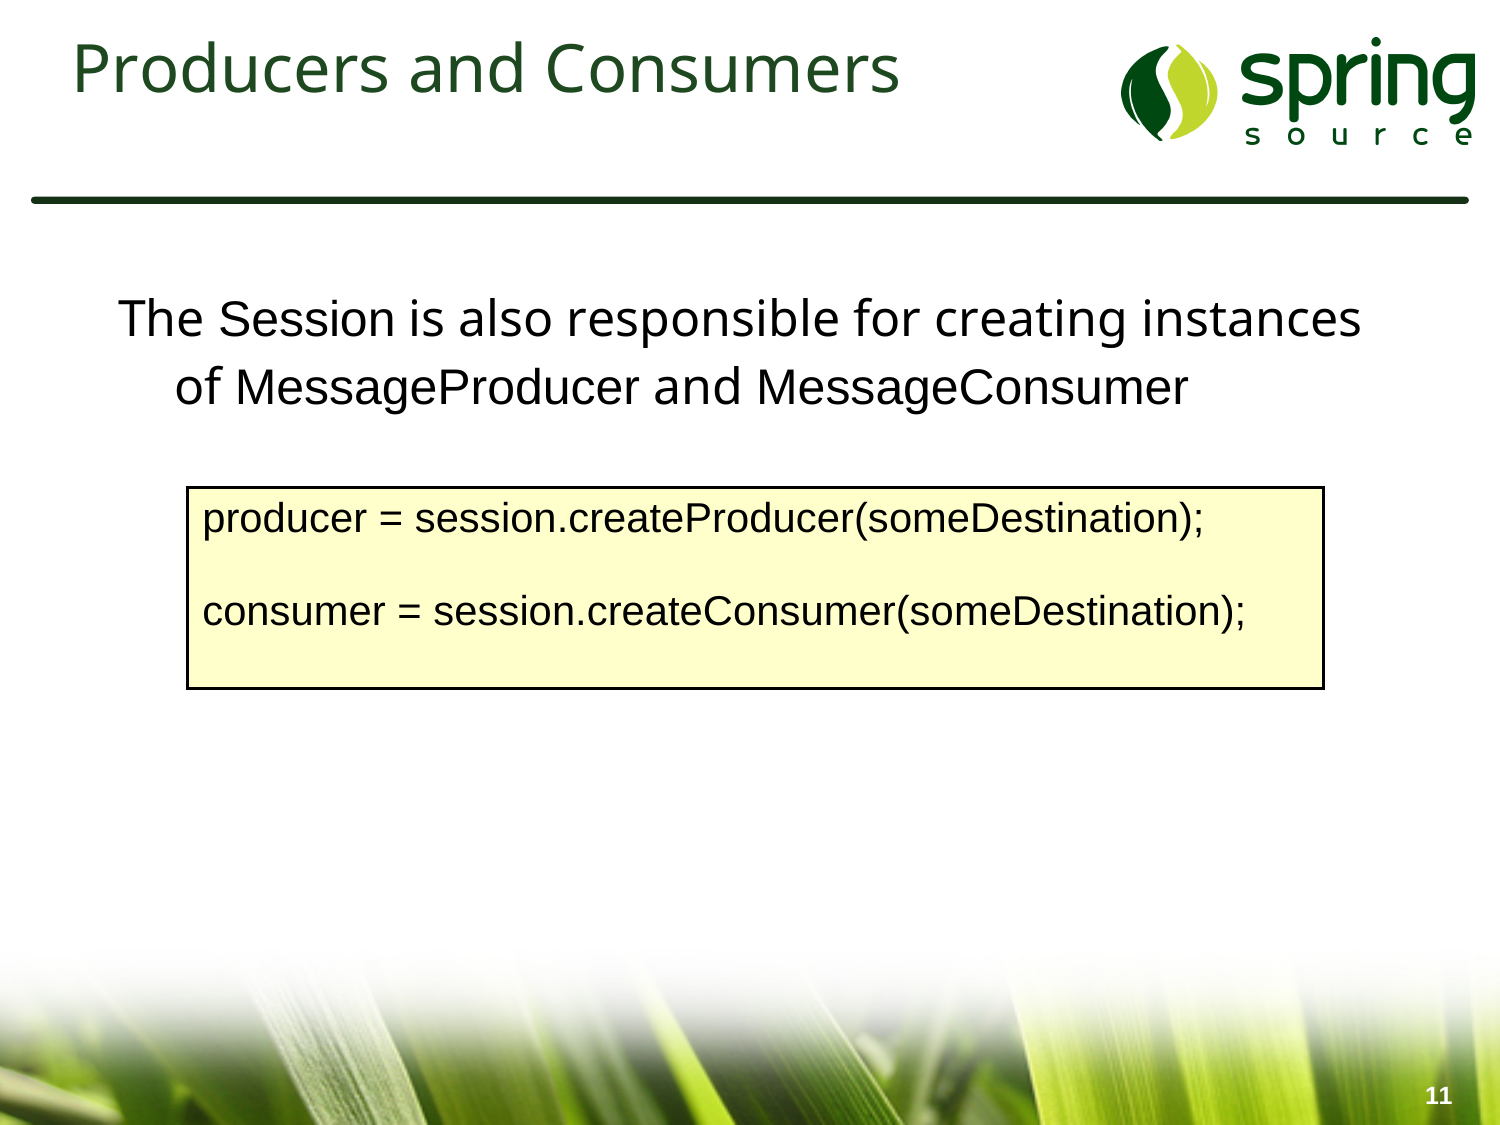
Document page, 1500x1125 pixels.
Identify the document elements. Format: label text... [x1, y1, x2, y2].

picture [1121, 37, 1475, 145]
list The Session is also responsible for creating instances of MessageProducer and MessageConsumer [103, 275, 1394, 938]
picture [0, 944, 1500, 1125]
title Producers and Consumers [56, 13, 1089, 176]
text_box producer = session.createProducer(someDestination); consumer = session.createConsumer(someDestination); [187, 487, 1324, 689]
